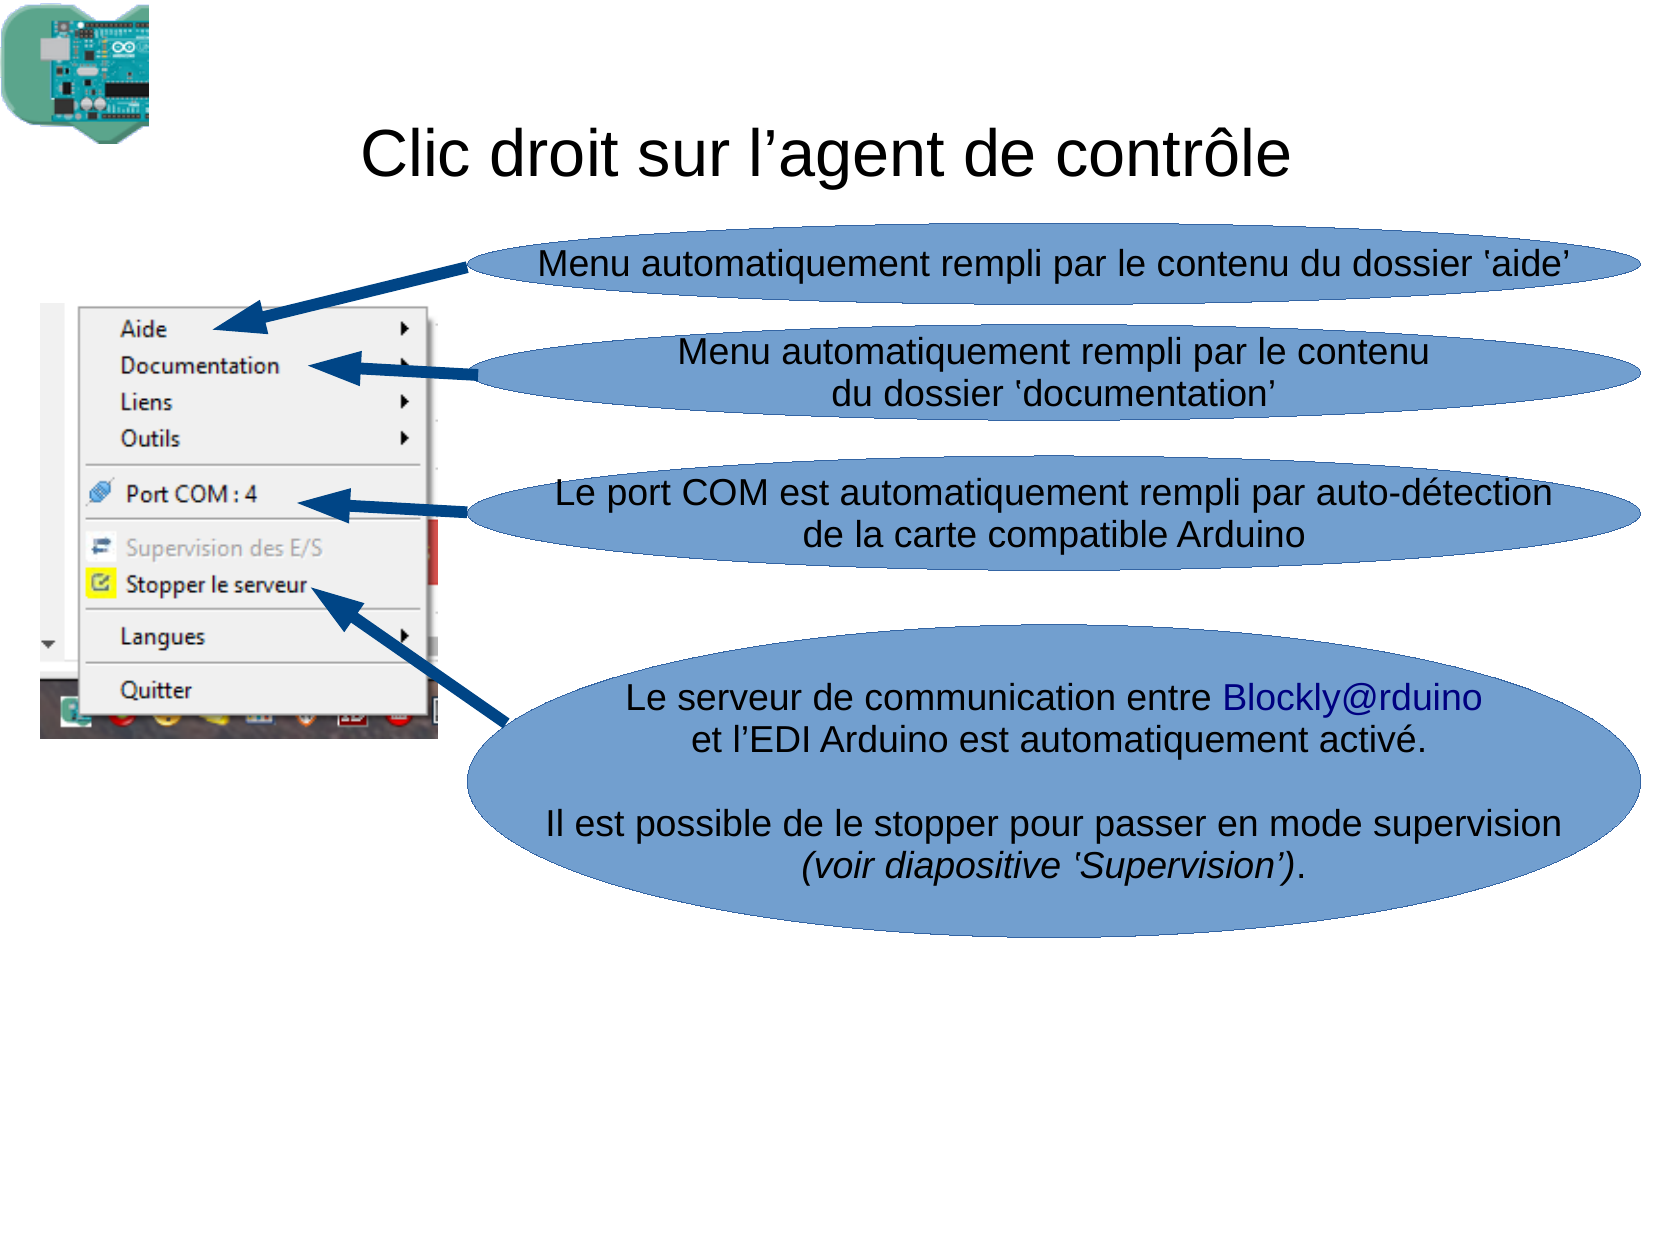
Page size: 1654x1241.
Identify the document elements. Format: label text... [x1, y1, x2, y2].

text_box Le port COM est automatiquement rempli par auto-détection de la carte compatible Arduino [468, 455, 1641, 571]
text_box Le serveur de communication entre Blockly@rduino et l’EDI Arduino est automatiquement activé. Il est possible de le stopper pour passer en mode supervision (voir diapositive ‛Supervision’). [467, 624, 1641, 938]
picture [261, 303, 292, 310]
picture [0, 0, 149, 144]
title Clic droit sur l’agent de contrôle [82, 49, 1571, 257]
picture [40, 303, 438, 739]
text_box Menu automatiquement rempli par le contenu du dossier ‛aide’ [467, 223, 1641, 305]
text_box Menu automatiquement rempli par le contenu du dossier ‛documentation’ [469, 324, 1641, 421]
